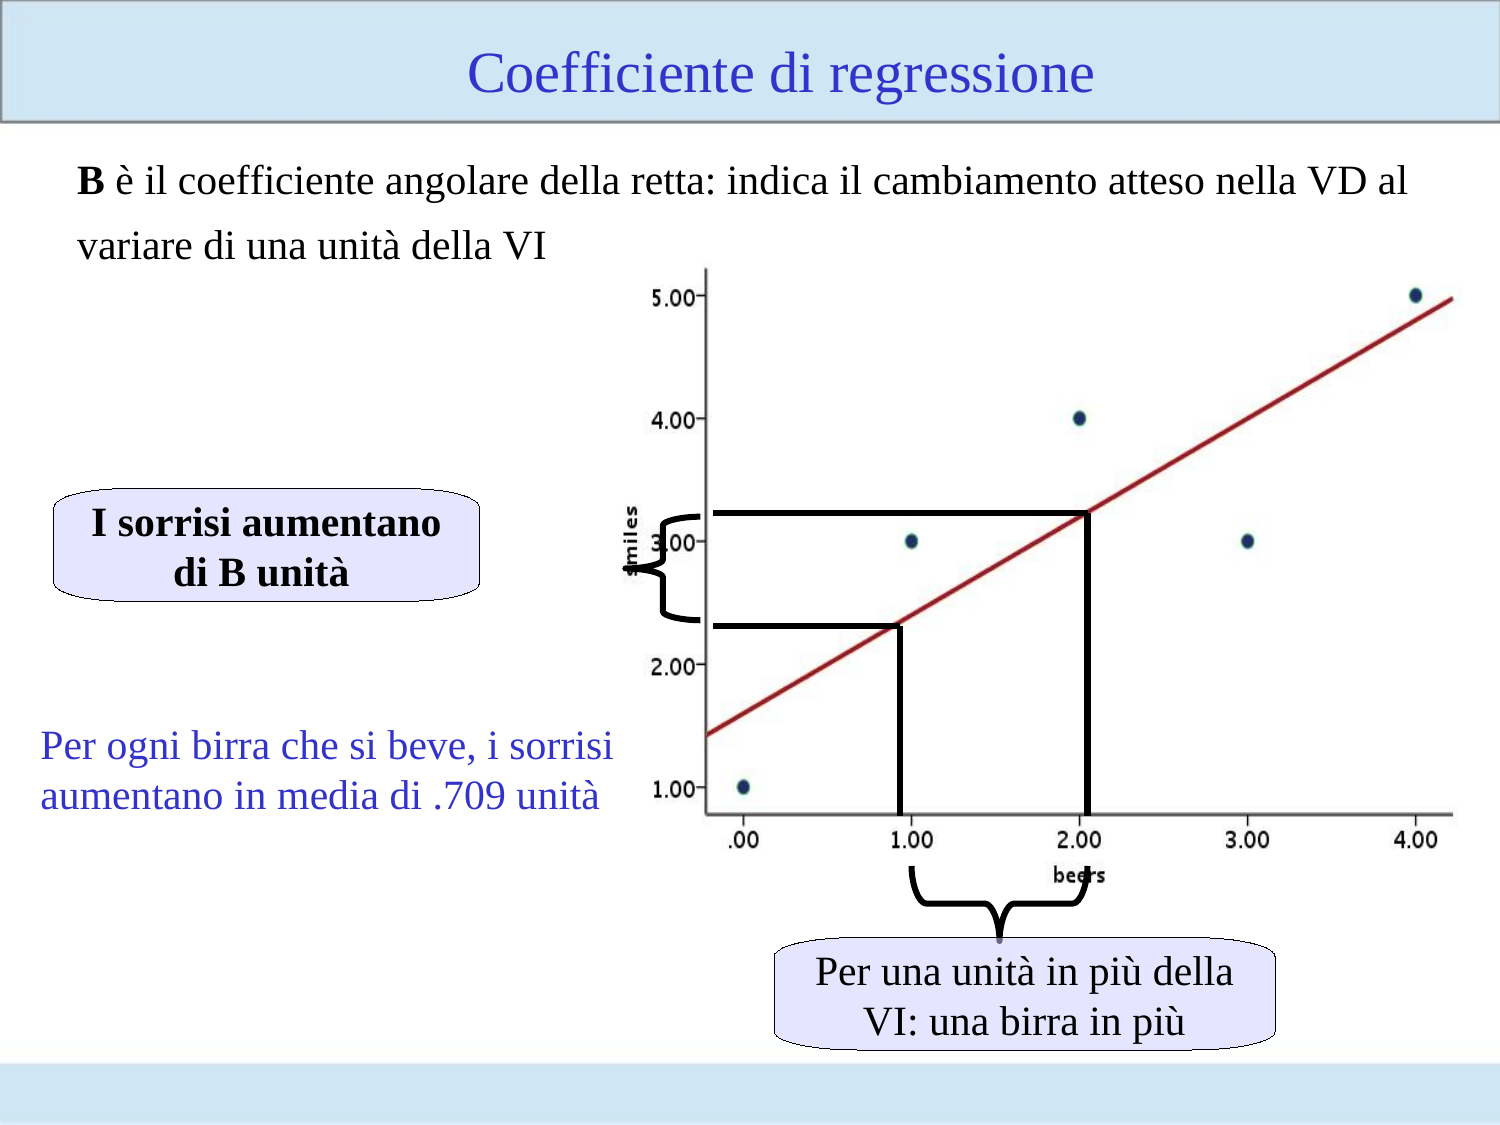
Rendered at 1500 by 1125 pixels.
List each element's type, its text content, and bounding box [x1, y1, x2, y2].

title Coefficiente di regressione [249, 24, 1313, 113]
text_box Per ogni birra che si beve, i sorrisi aumentano in media di .709 unità [25, 710, 701, 826]
text_box B è il coefficiente angolare della retta: indica il cambiamento atteso nella VD al variare di una unità della VI [62, 129, 1463, 276]
text_box I sorrisi aumentano di B unità [53, 488, 480, 602]
text_box Per una unità in più della VI: una birra in più [774, 937, 1276, 1051]
picture [0, 0, 1500, 1125]
